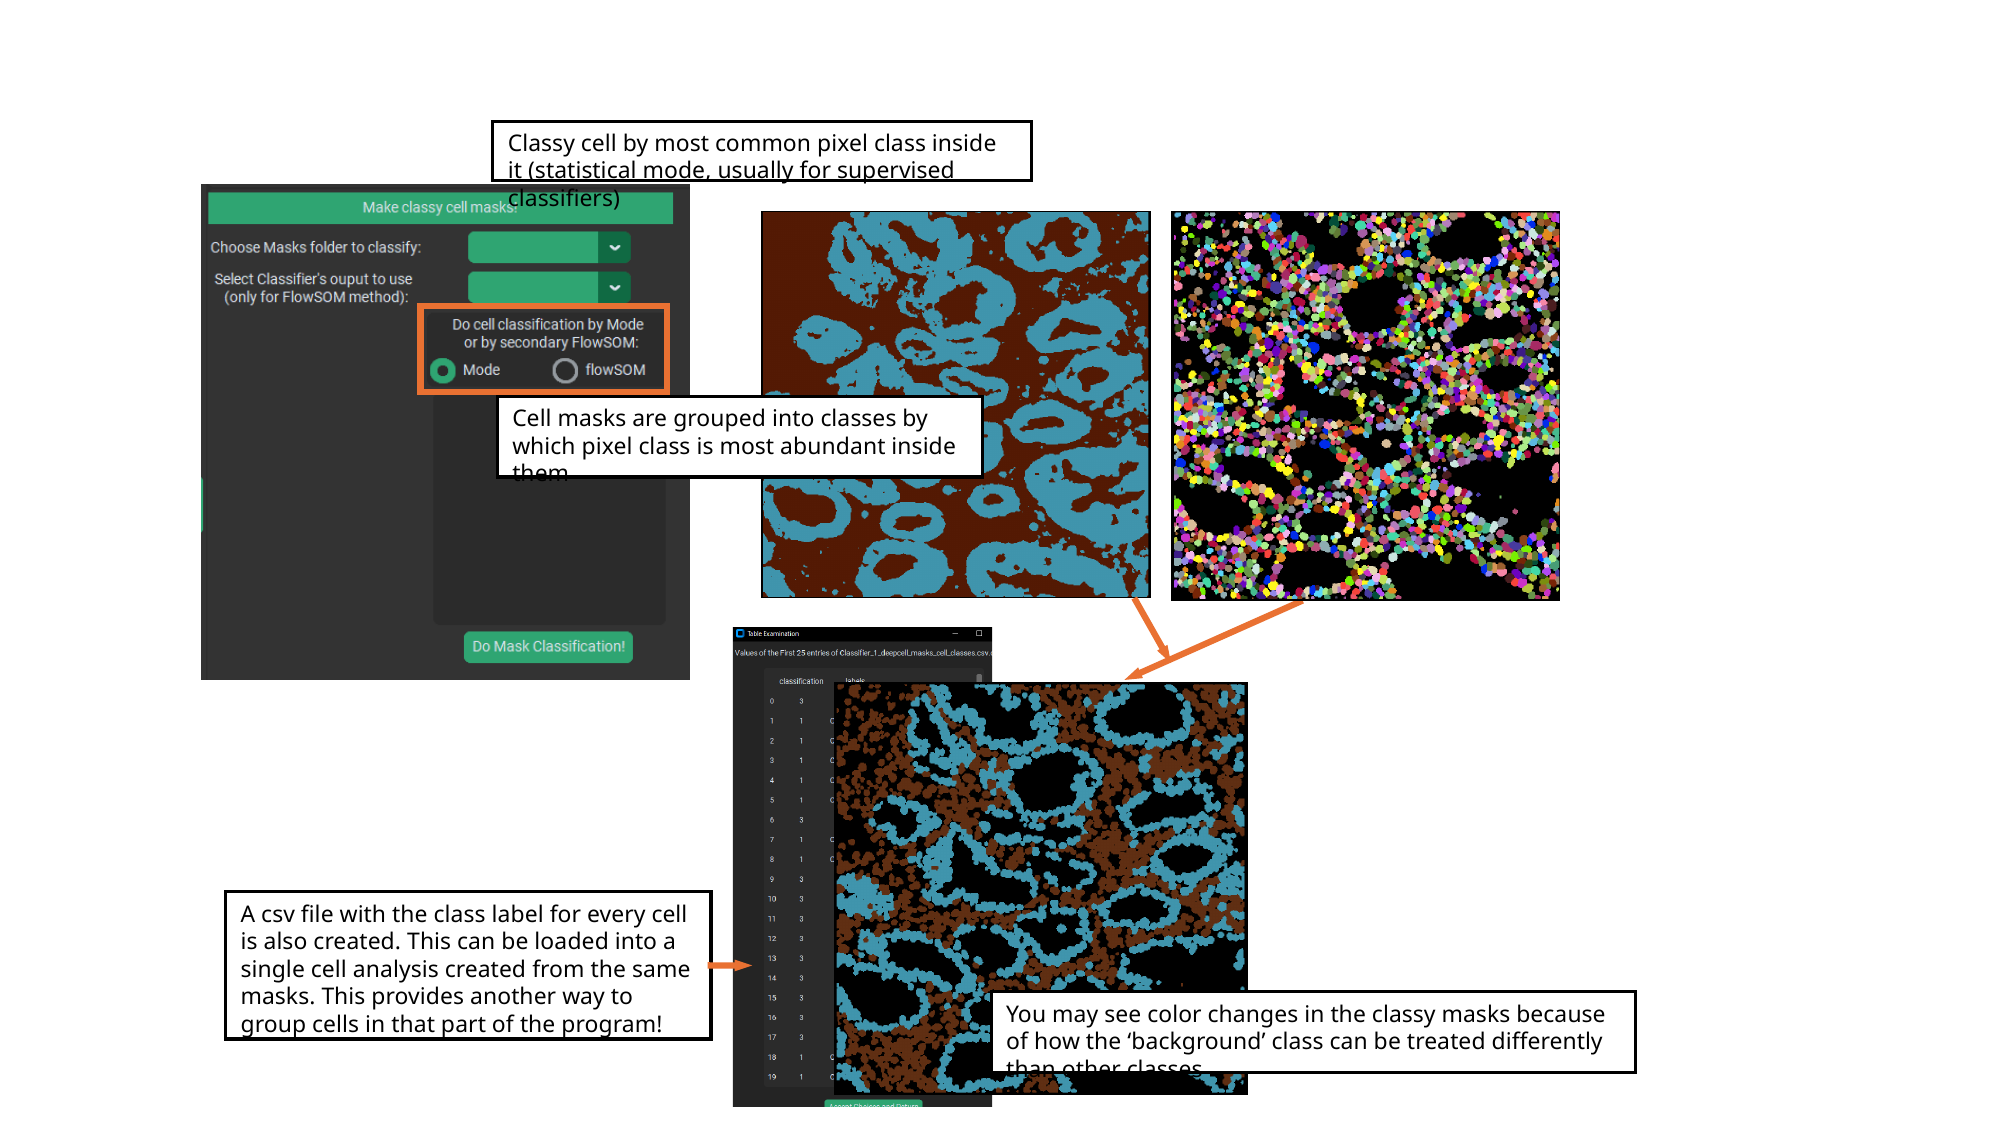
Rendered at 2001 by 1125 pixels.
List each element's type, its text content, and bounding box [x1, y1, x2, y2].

picture [761, 211, 1151, 598]
text_box Cell masks are grouped into classes by which pixel class is most abundant inside them [497, 396, 983, 477]
picture [201, 184, 690, 680]
text_box Classy cell by most common pixel class inside it (statistical mode, usually for supervised classifiers) [493, 121, 1031, 180]
picture [1171, 211, 1560, 601]
picture [732, 627, 1248, 1107]
text_box You may see color changes in the classy masks because of how the ‘background’ class can be treated differently than other classes [991, 992, 1636, 1072]
text_box A csv file with the class label for every cell is also created. This can be loaded into a single cell analysis created from the same masks. This provides another way to group cells in that part of the program! [226, 892, 711, 1039]
